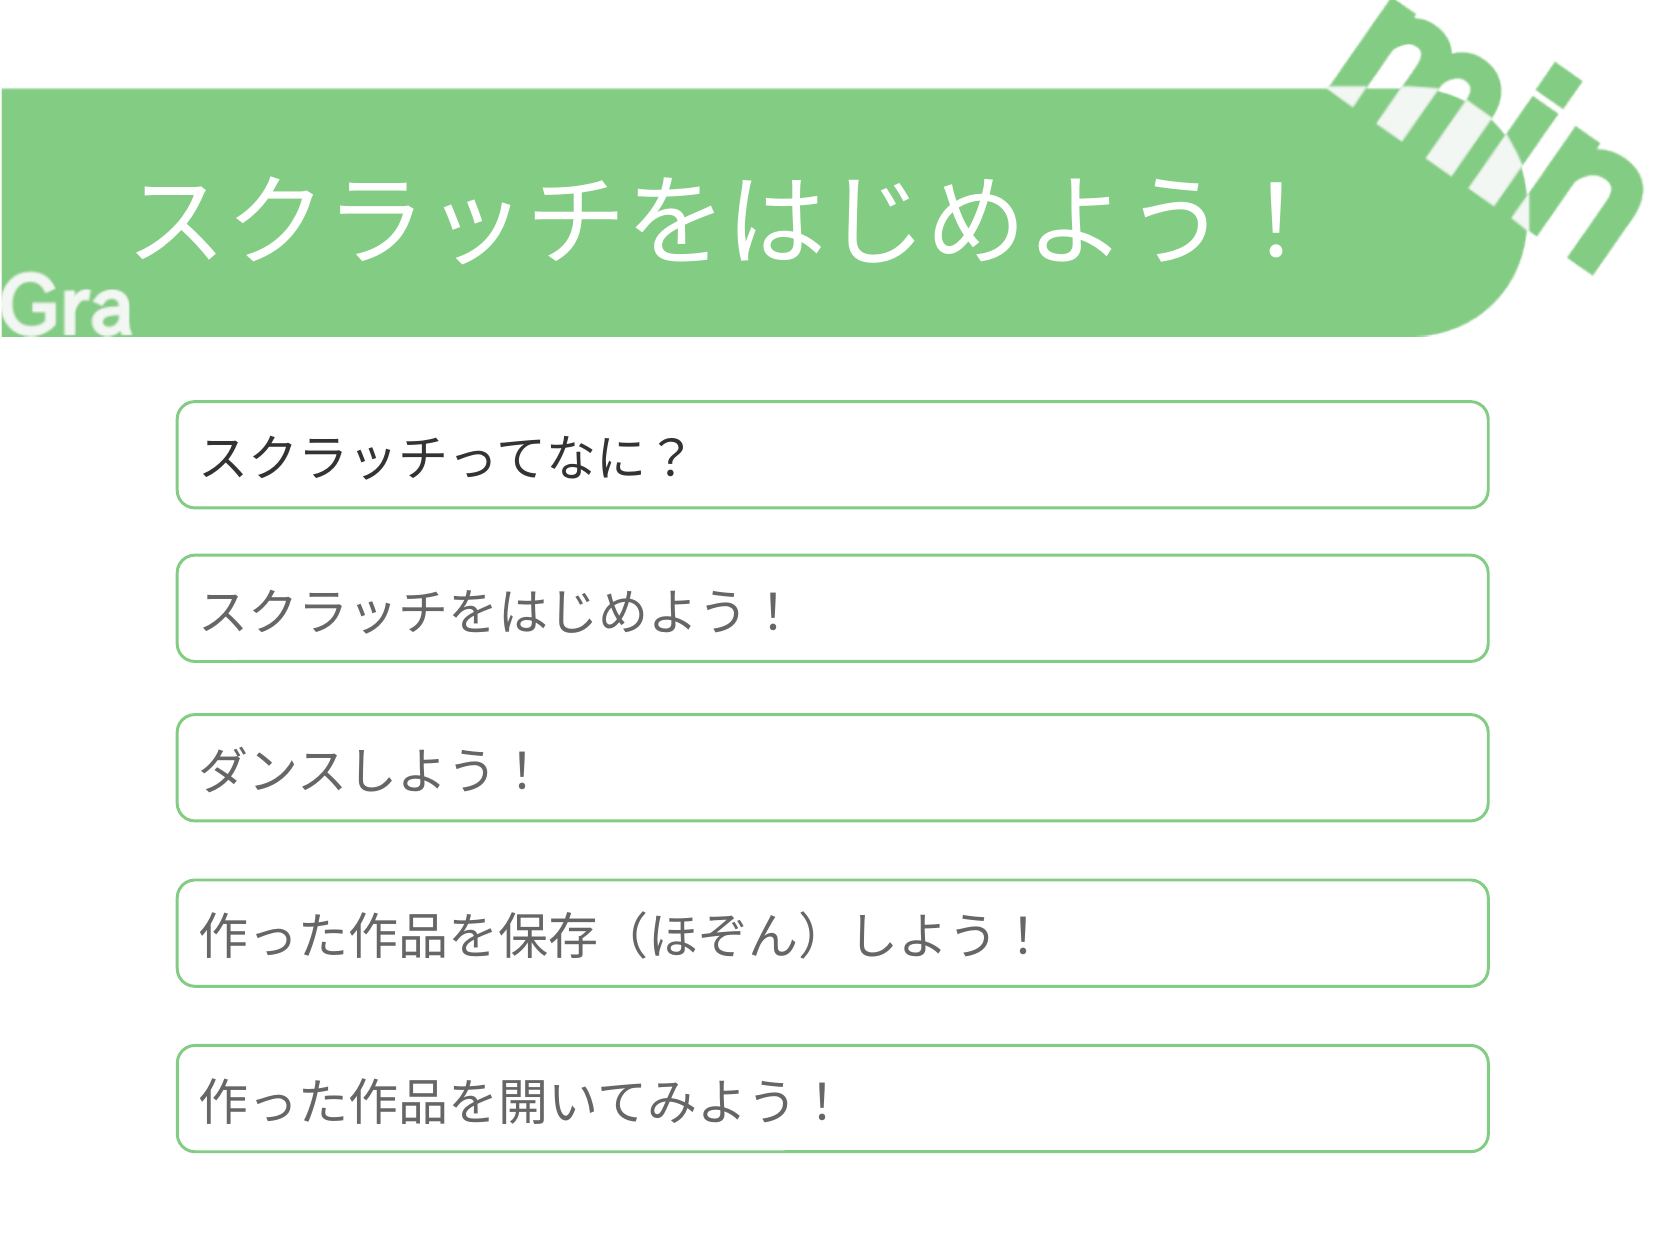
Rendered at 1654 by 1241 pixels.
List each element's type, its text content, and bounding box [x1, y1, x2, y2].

text_box 作った作品を保存（ほぞん）しよう！ [177, 879, 1489, 987]
picture [1, 0, 1654, 337]
text_box スクラッチをはじめよう！ [177, 555, 1489, 662]
text_box スクラッチってなに？ [177, 401, 1489, 508]
text_box ダンスしよう！ [177, 714, 1489, 821]
title スクラッチをはじめよう！ [5, 143, 1447, 284]
text_box 作った作品を開いてみよう！ [177, 1045, 1489, 1152]
